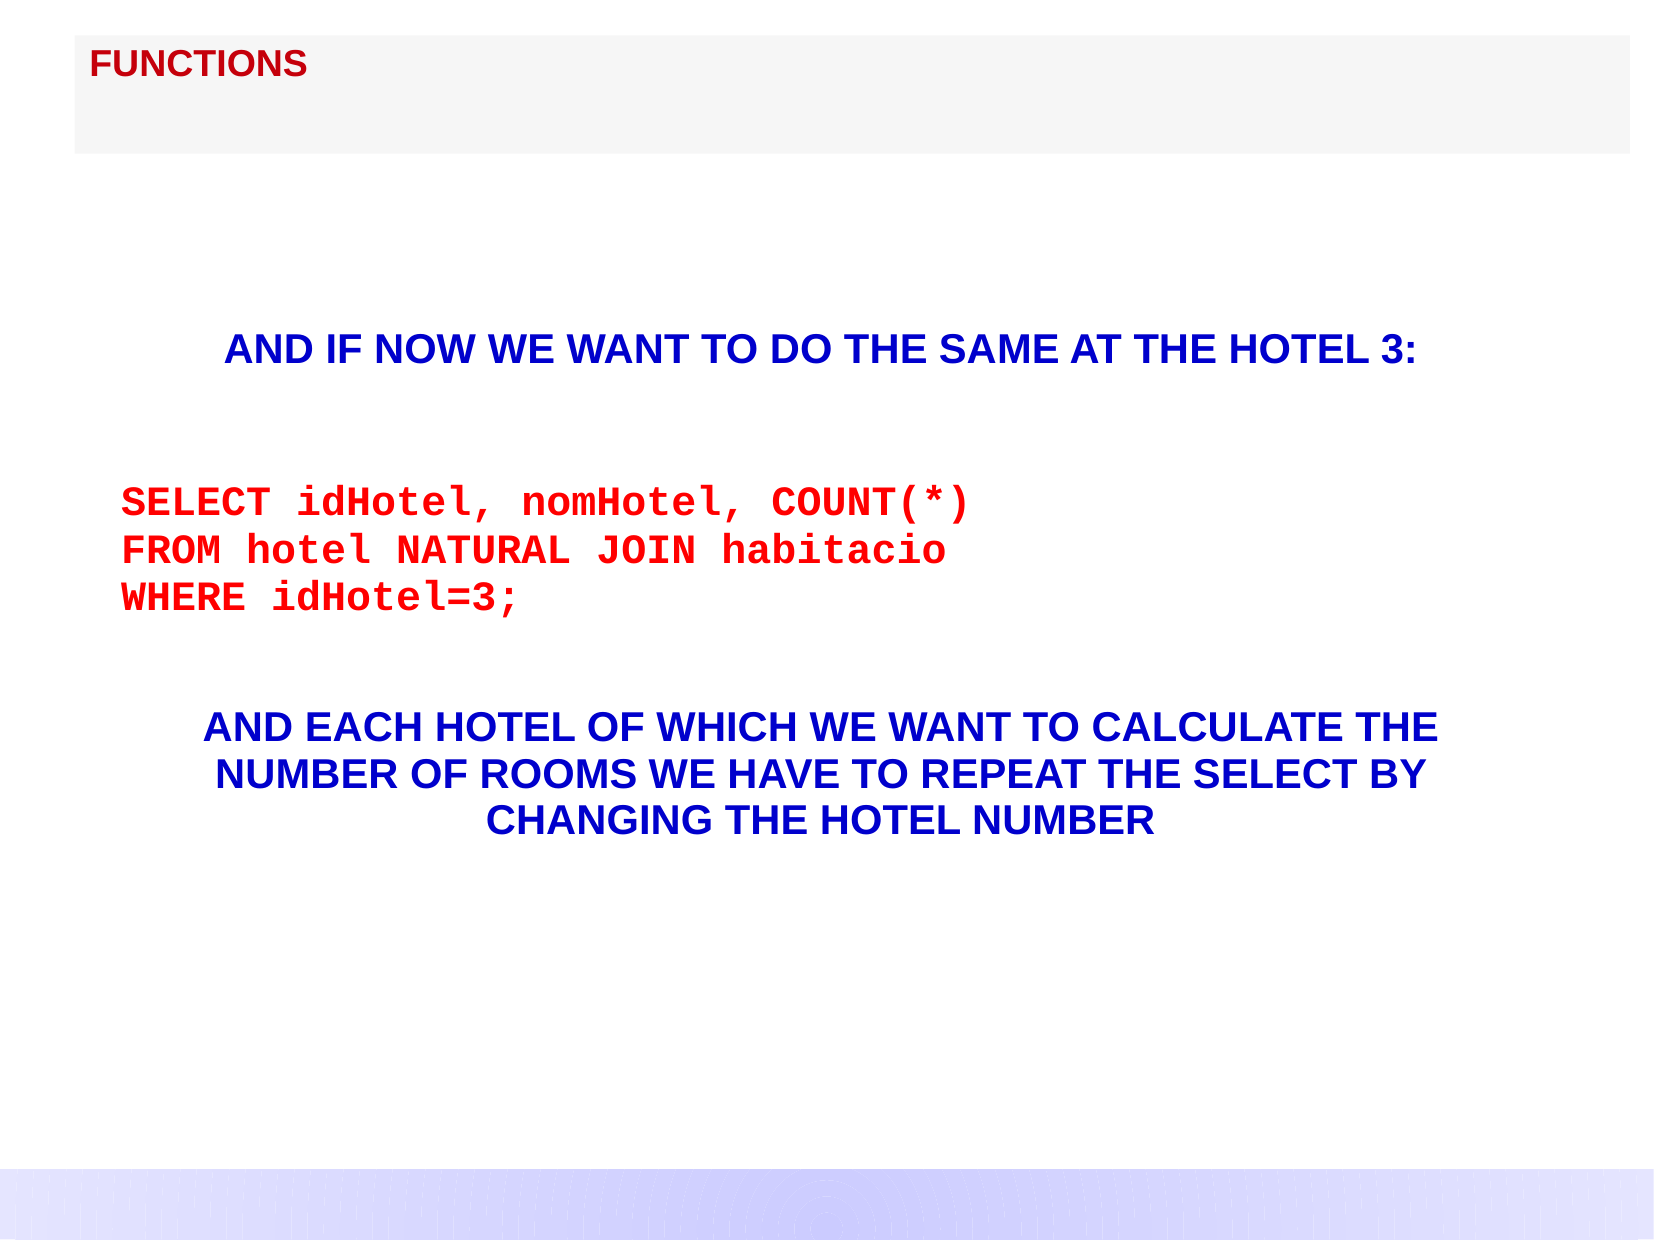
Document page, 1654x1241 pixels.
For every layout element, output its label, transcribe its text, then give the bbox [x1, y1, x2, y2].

text_box [0, 304, 1654, 1221]
text_box AND IF NOW WE WANT TO DO THE SAME AT THE HOTEL 3: [129, 318, 1512, 390]
text_box SELECT idHotel, nomHotel, COUNT(*) FROM hotel NATURAL JOIN habitacio WHERE idHotel=3; [106, 473, 1595, 638]
text_box FUNCTIONS [74, 35, 1630, 154]
text_box AND EACH HOTEL OF WHICH WE WANT TO CALCULATE THE NUMBER OF ROOMS WE HAVE TO REPEAT THE SELECT BY CHANGING THE HOTEL NUMBER [129, 696, 1512, 855]
